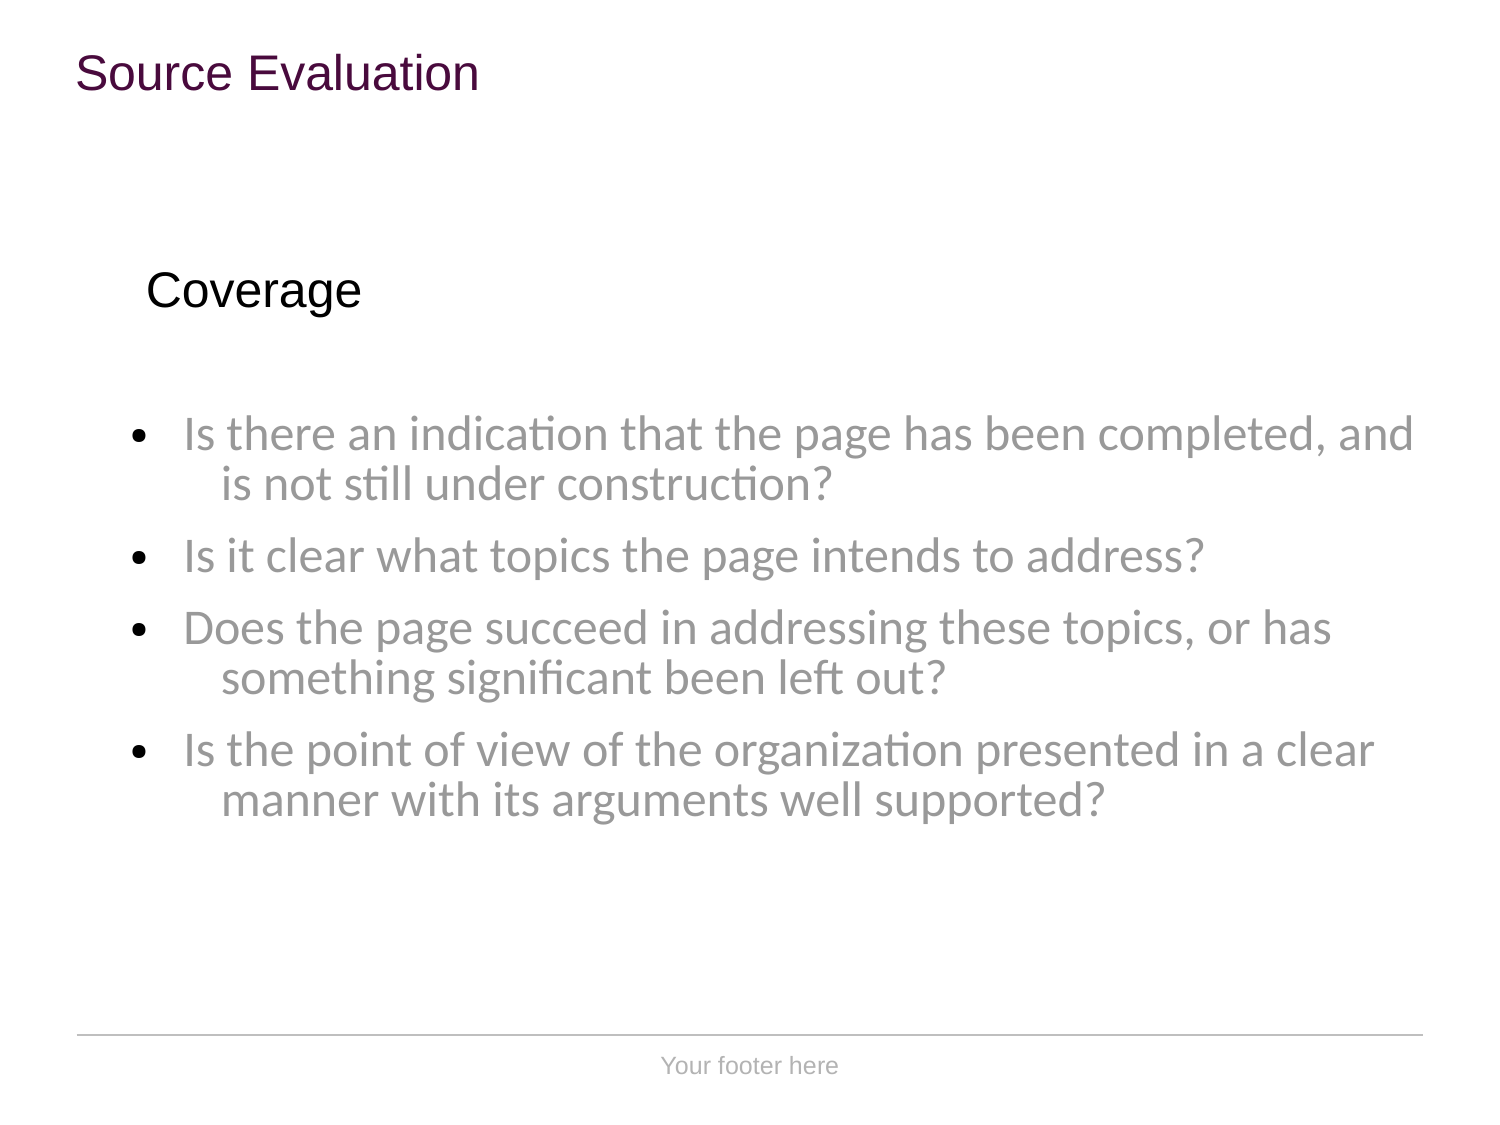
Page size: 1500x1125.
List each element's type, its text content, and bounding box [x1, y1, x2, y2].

list Coverage Is there an indication that the page has been completed, and is not still under construction? Is it clear what topics the page intends to address? Does the page succeed in addressing these topics, or has something significant been left out? Is the point of view of the organization presented in a clear manner with its arguments well supported? [75, 262, 1425, 1005]
title Source Evaluation [75, 45, 1425, 233]
